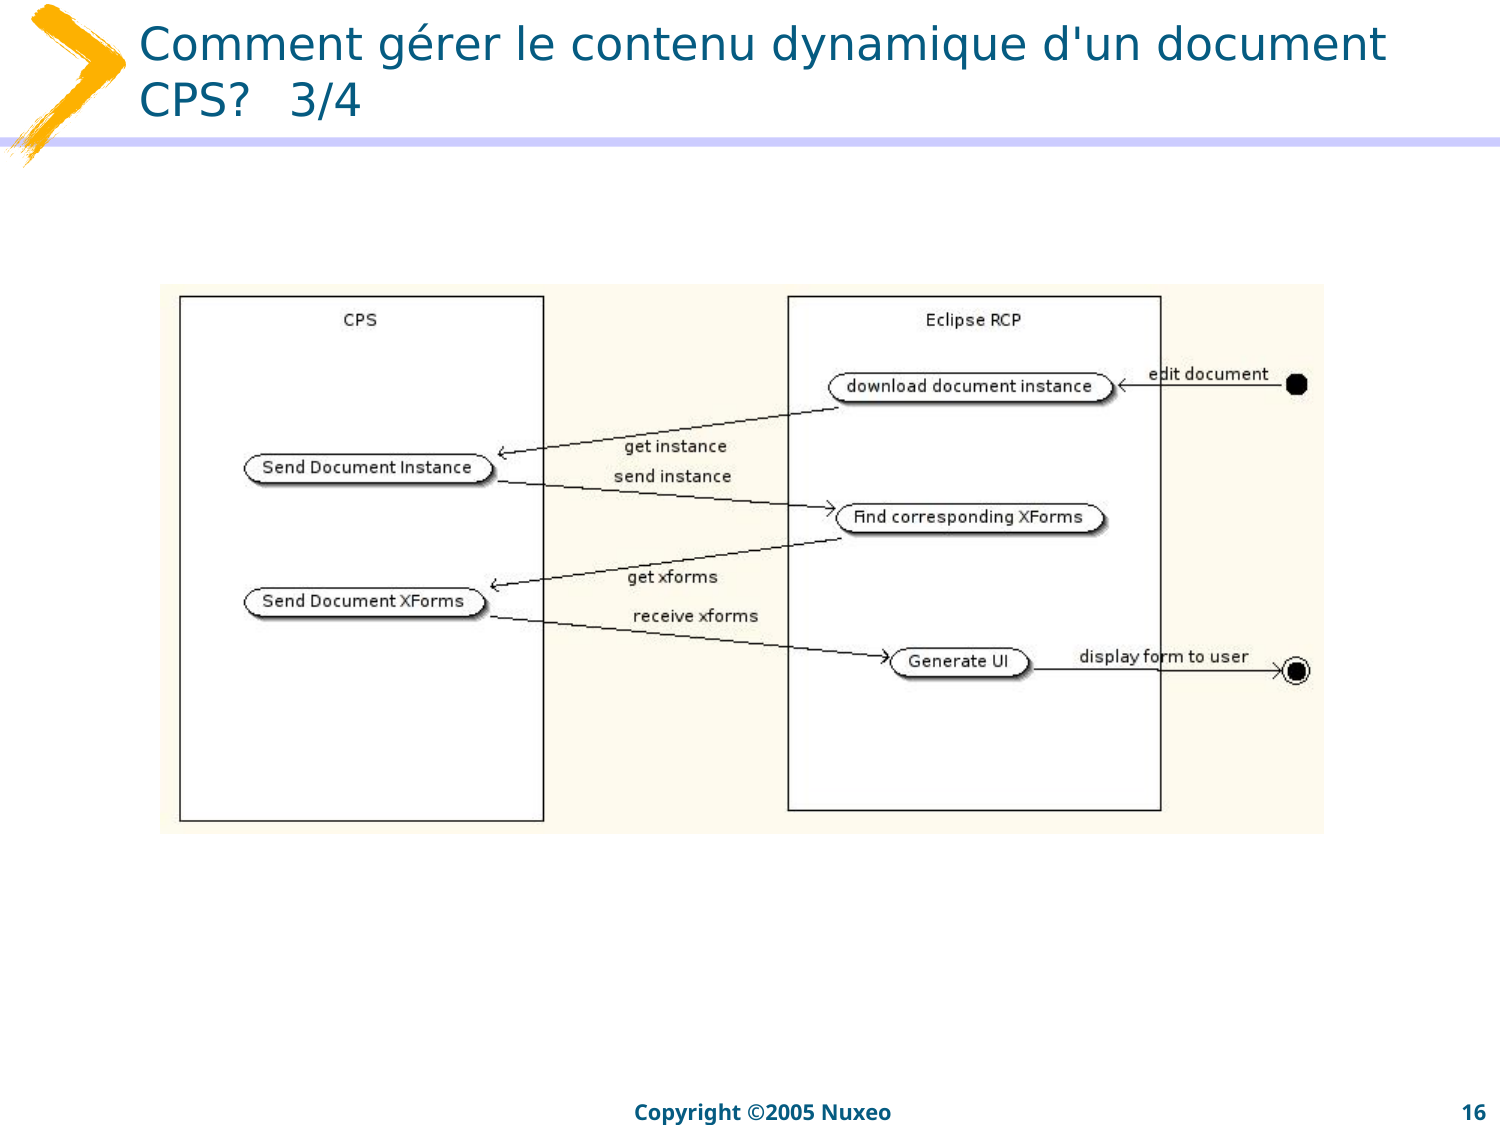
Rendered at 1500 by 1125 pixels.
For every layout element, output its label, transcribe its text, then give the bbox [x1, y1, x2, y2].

picture [4, 4, 126, 169]
picture [160, 284, 1324, 834]
title Comment gérer le contenu dynamique d'un document CPS? 3/4 [138, 12, 1409, 130]
